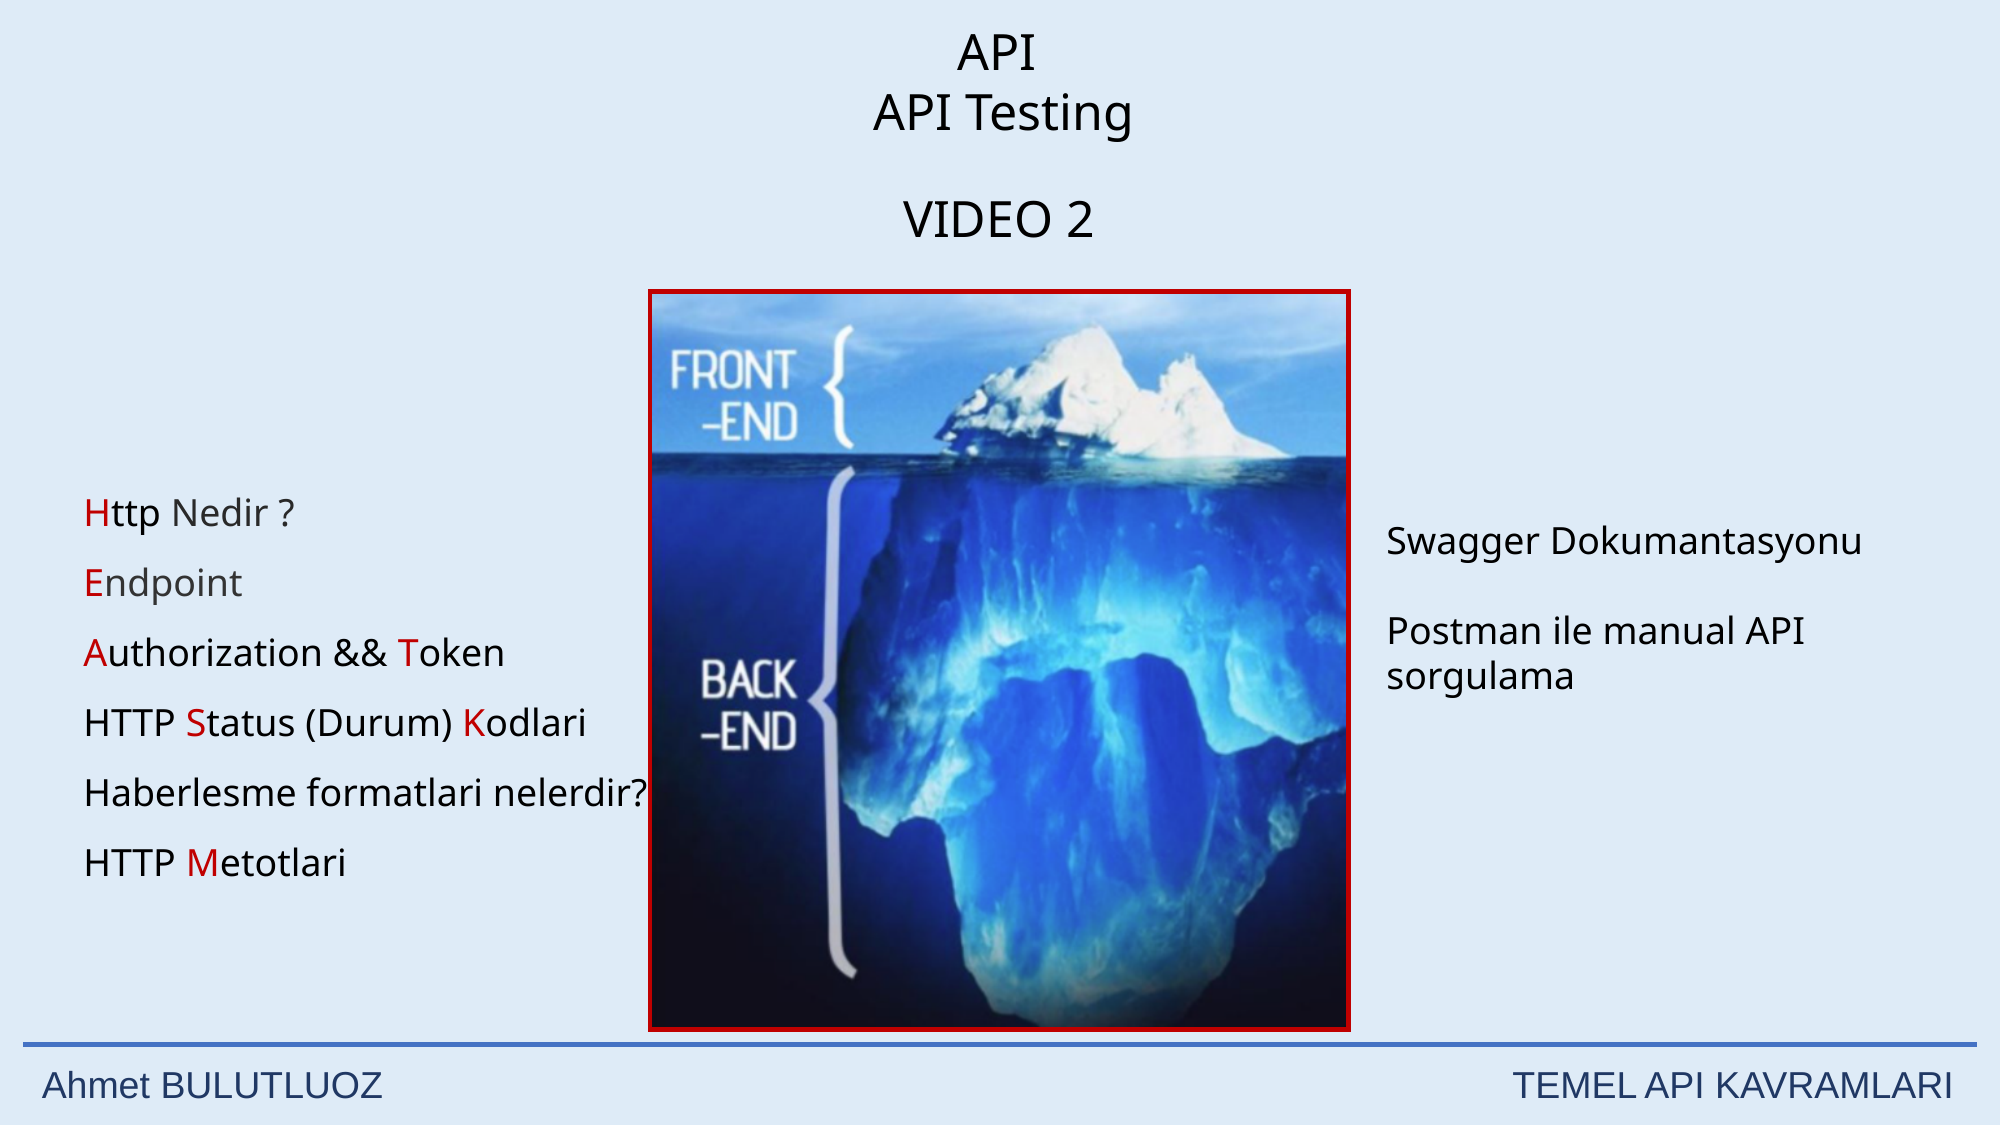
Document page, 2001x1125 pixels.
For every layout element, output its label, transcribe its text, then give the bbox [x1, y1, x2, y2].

text_box Http Nedir ? Endpoint Authorization && Token HTTP Status (Durum) Kodlari Haberlesme formatlari nelerdir? HTTP Metotlari [68, 481, 648, 959]
text_box Swagger Dokumantasyonu Postman ile manual API sorgulama [1371, 509, 2000, 661]
text_box VIDEO 2 [817, 180, 1181, 257]
text_box Ahmet BULUTLUOZ TEMEL API KAVRAMLARI [26, 1053, 1981, 1115]
text_box API API Testing [822, 12, 1186, 149]
picture [652, 294, 1346, 1027]
